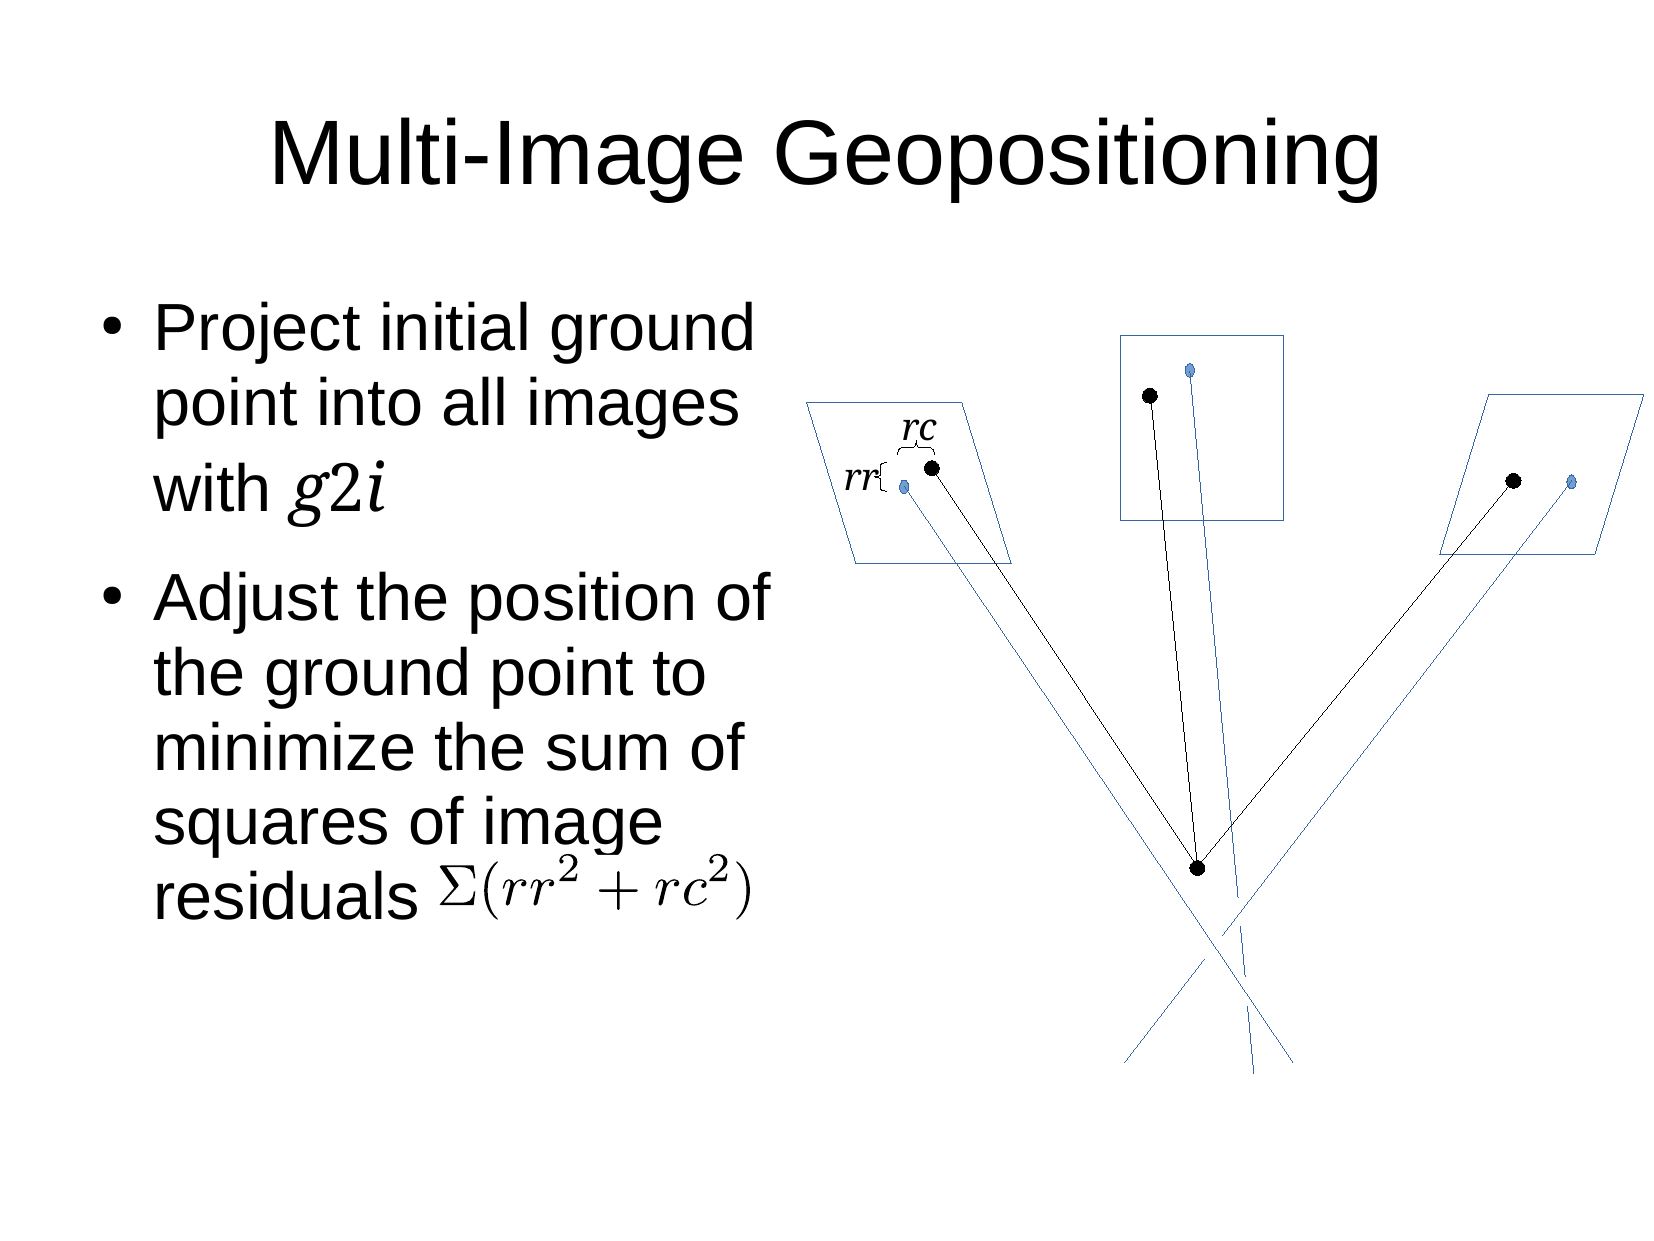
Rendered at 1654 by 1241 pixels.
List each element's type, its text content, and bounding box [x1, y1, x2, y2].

text_box [1185, 363, 1195, 378]
title Multi-Image Geopositioning [82, 49, 1571, 257]
text_box [899, 480, 909, 494]
text_box rc [886, 393, 947, 451]
text_box [1189, 860, 1205, 876]
text_box [924, 460, 940, 476]
text_box [1142, 388, 1158, 404]
list Project initial ground point into all images with g2i Adjust the position of the ground point to minimize the sum of squares of image residuals [82, 290, 870, 1218]
text_box [1505, 473, 1522, 489]
text_box rr [829, 442, 888, 501]
text_box [436, 853, 756, 920]
text_box [1566, 474, 1577, 489]
